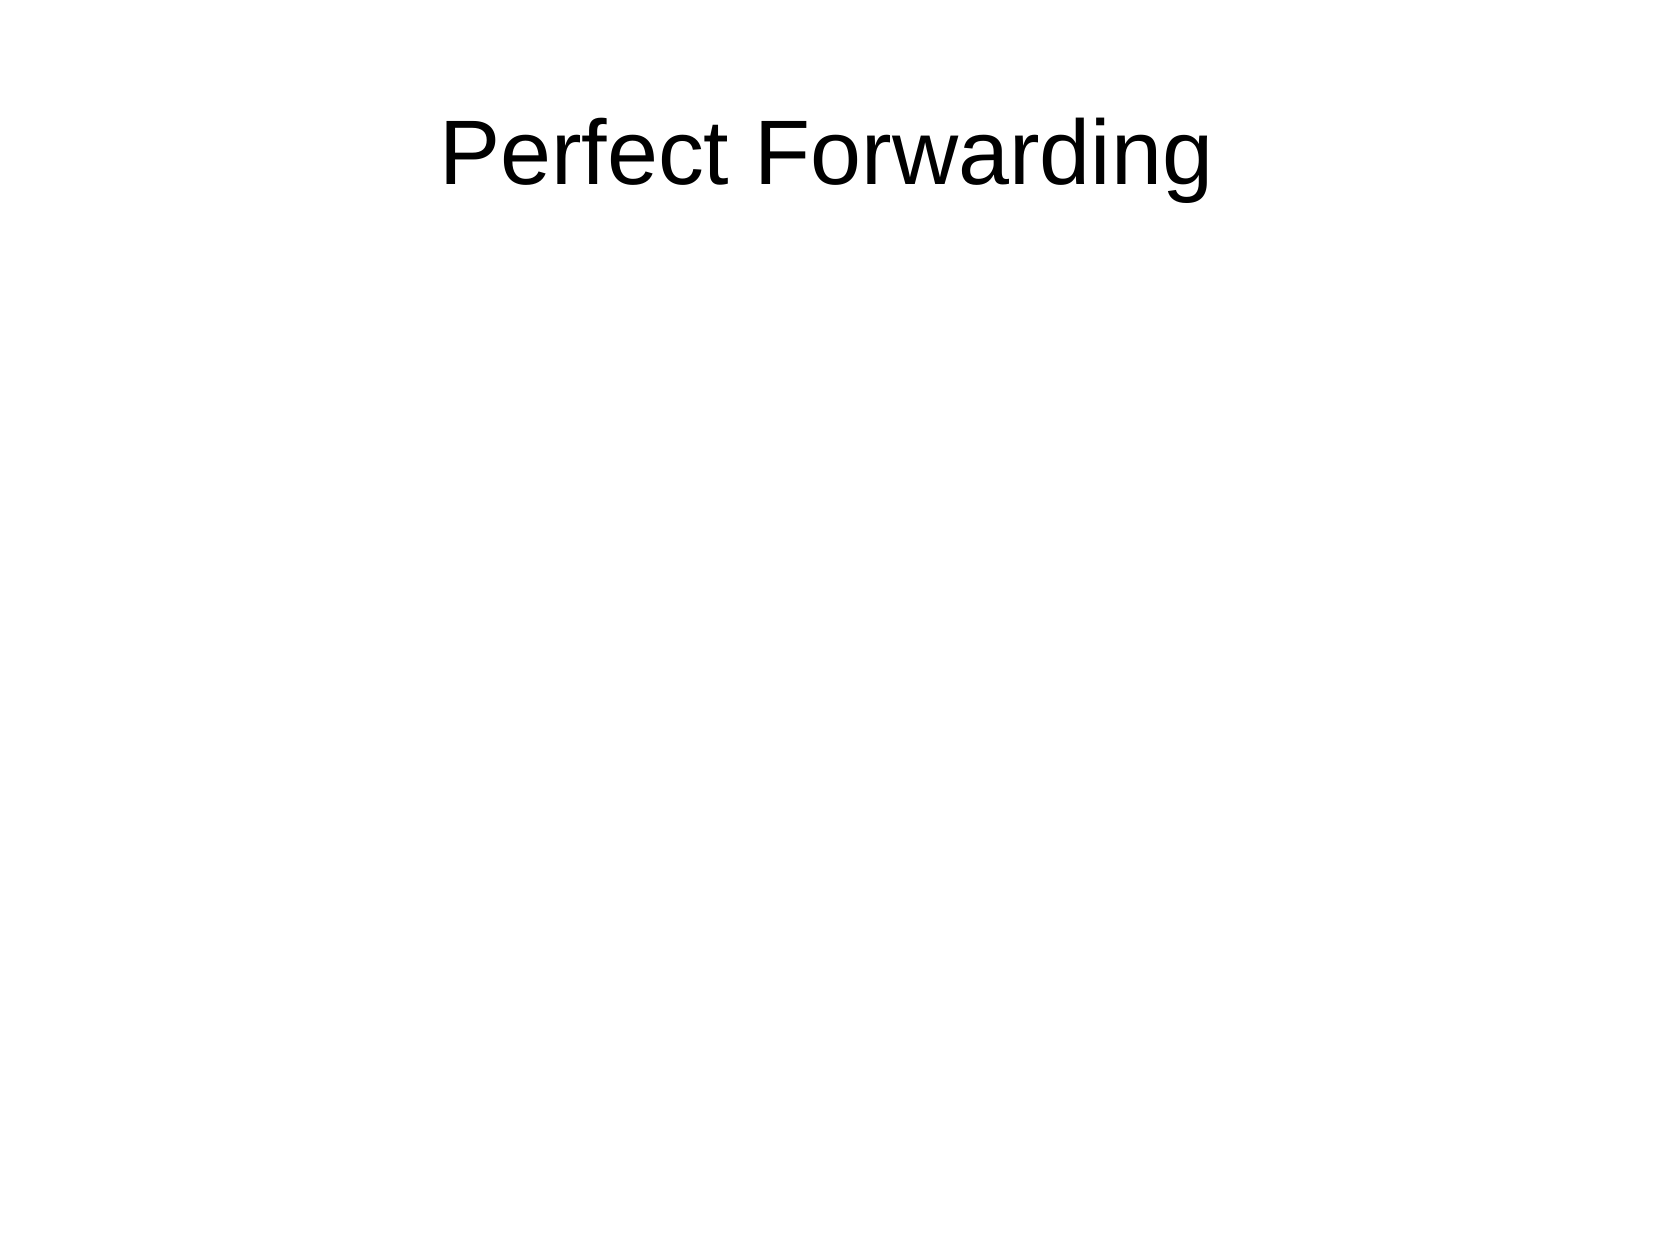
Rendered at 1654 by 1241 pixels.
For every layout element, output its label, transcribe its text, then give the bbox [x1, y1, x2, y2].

title Perfect Forwarding [82, 49, 1571, 257]
